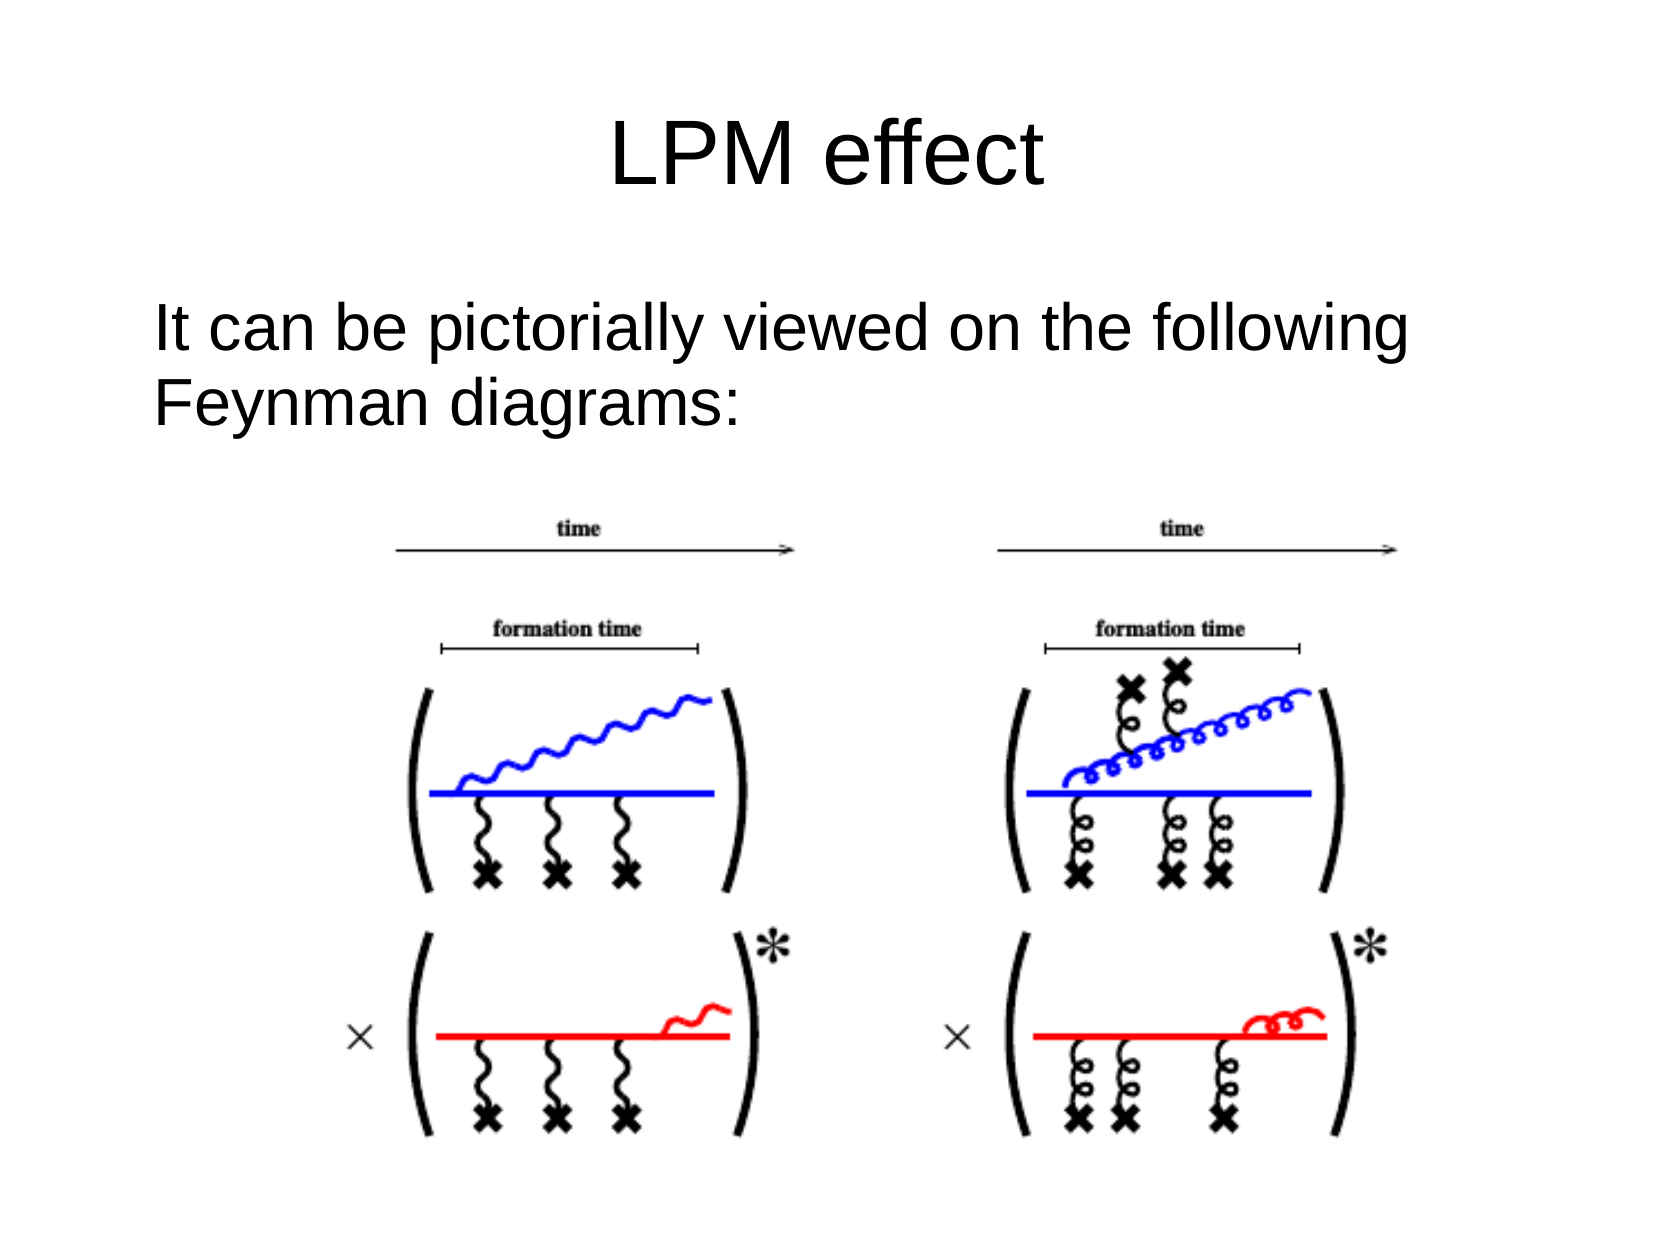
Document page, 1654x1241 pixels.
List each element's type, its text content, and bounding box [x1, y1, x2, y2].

list It can be pictorially viewed on the following Feynman diagrams: [82, 290, 1571, 1010]
picture [265, 472, 1417, 1170]
title LPM effect [82, 49, 1571, 257]
